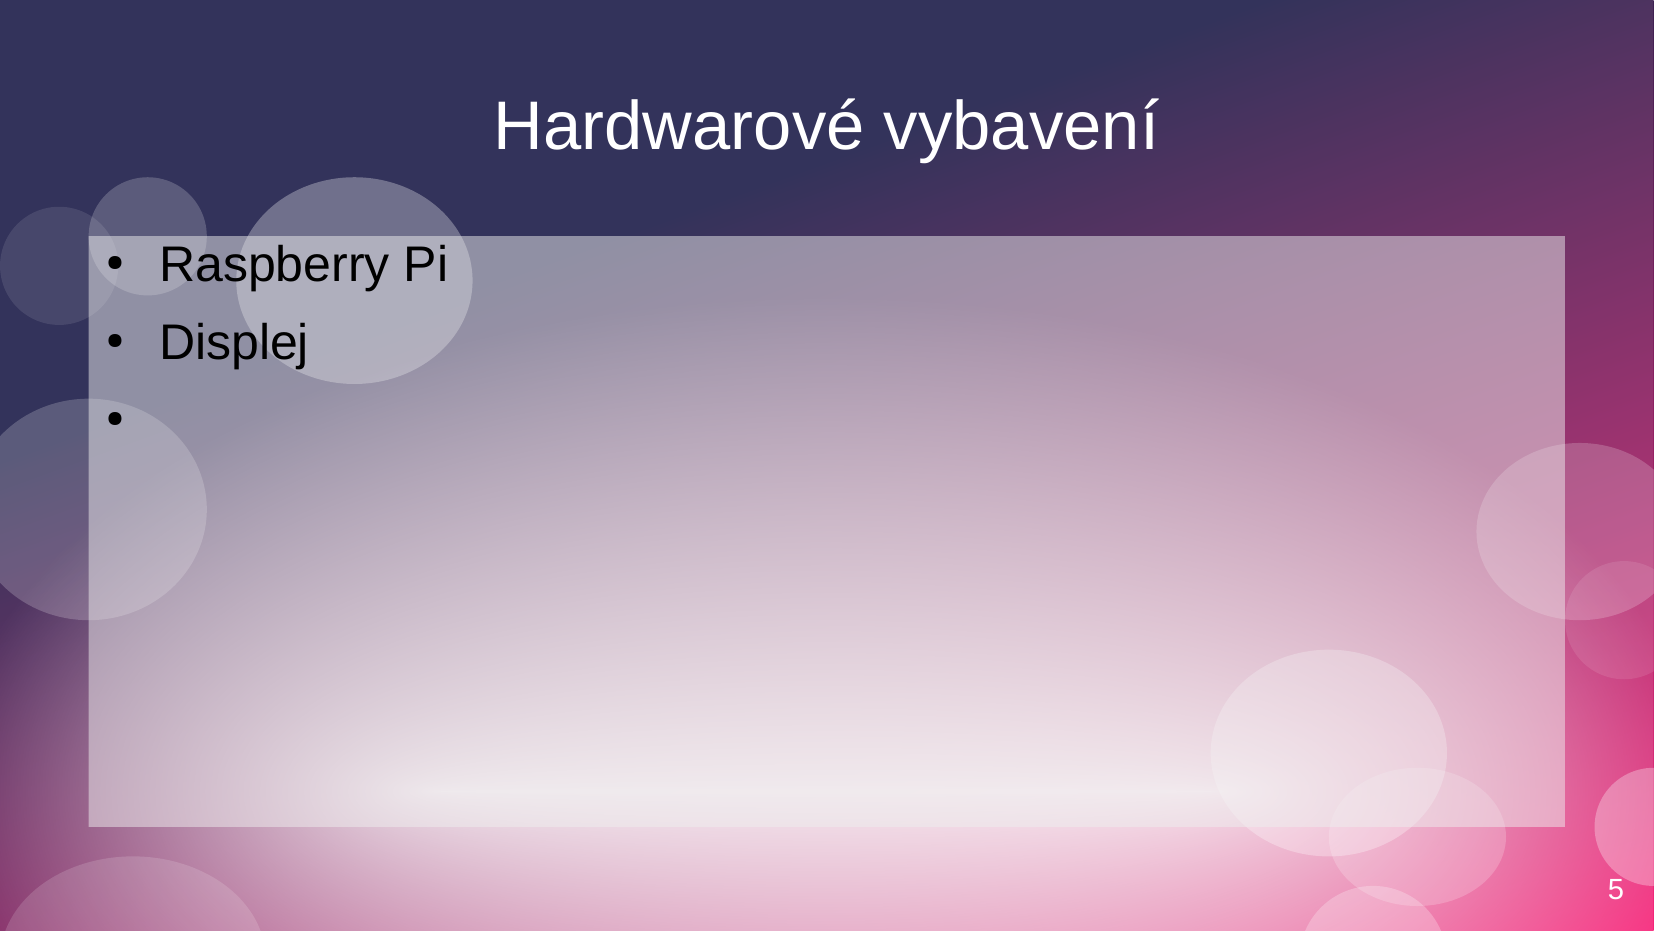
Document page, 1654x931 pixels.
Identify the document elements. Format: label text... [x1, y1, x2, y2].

title Hardwarové vybavení [88, 44, 1565, 207]
list Raspberry Pi Displej [88, 236, 1565, 827]
